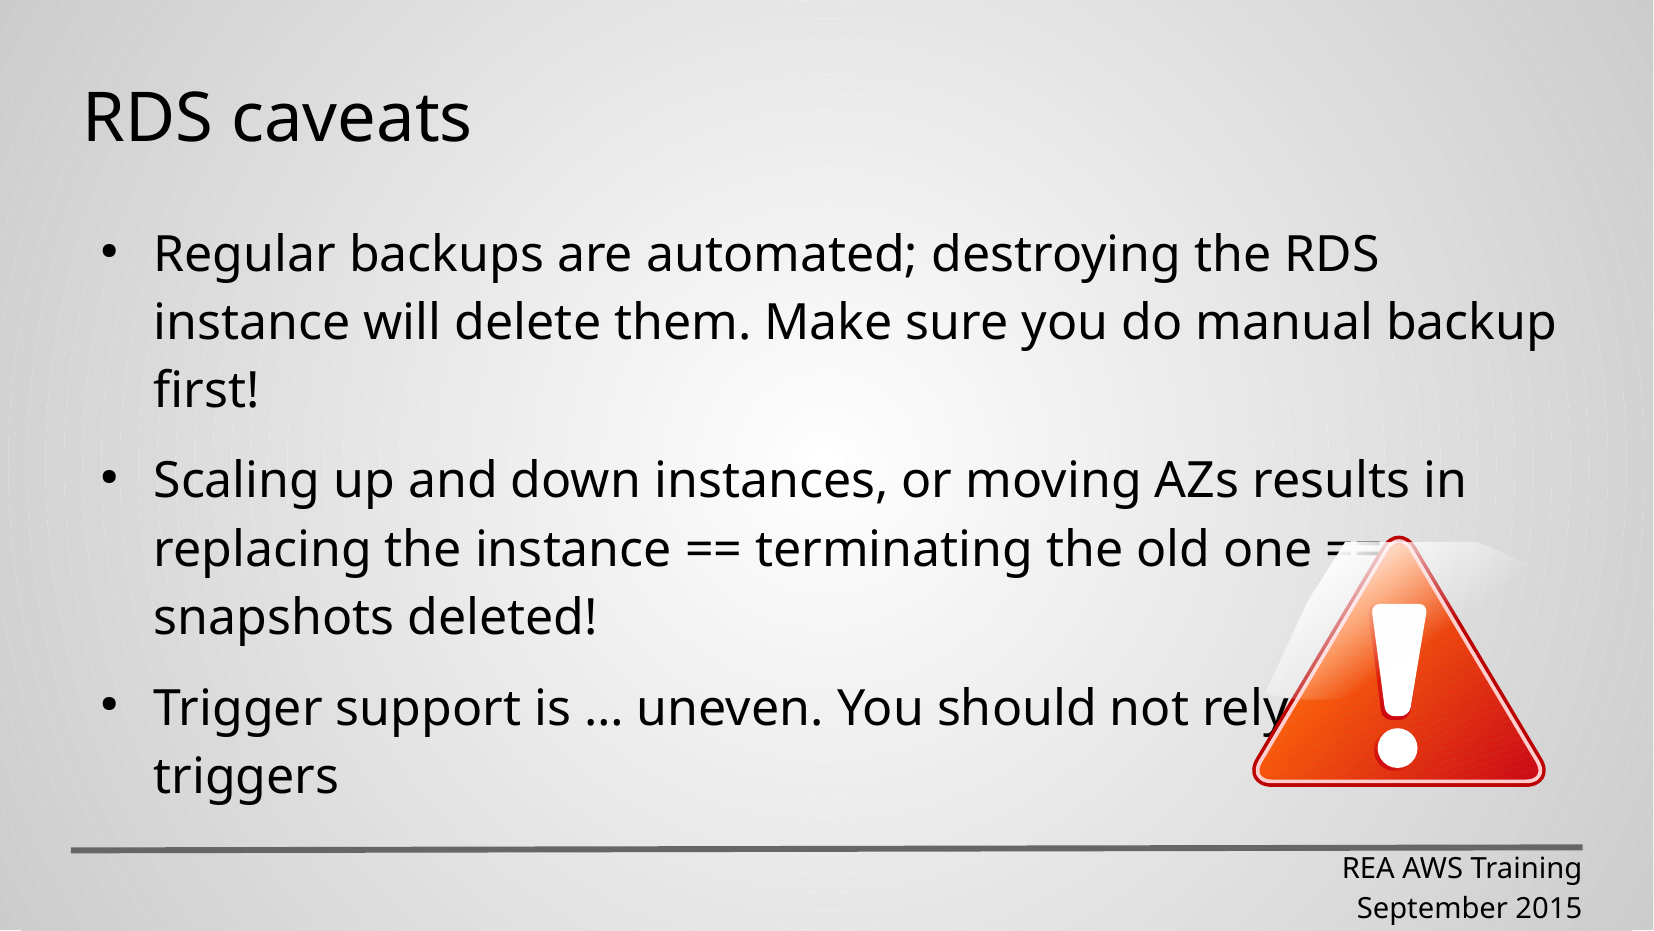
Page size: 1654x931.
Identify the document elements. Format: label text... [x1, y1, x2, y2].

list Regular backups are automated; destroying the RDS instance will delete them. Make sure you do manual backup first! Scaling up and down instances, or moving AZs results in replacing the instance == terminating the old one == snapshots deleted! Trigger support is … uneven. You should not rely on triggers [82, 217, 1571, 827]
title RDS caveats [82, 37, 1571, 193]
picture [1204, 472, 1596, 864]
